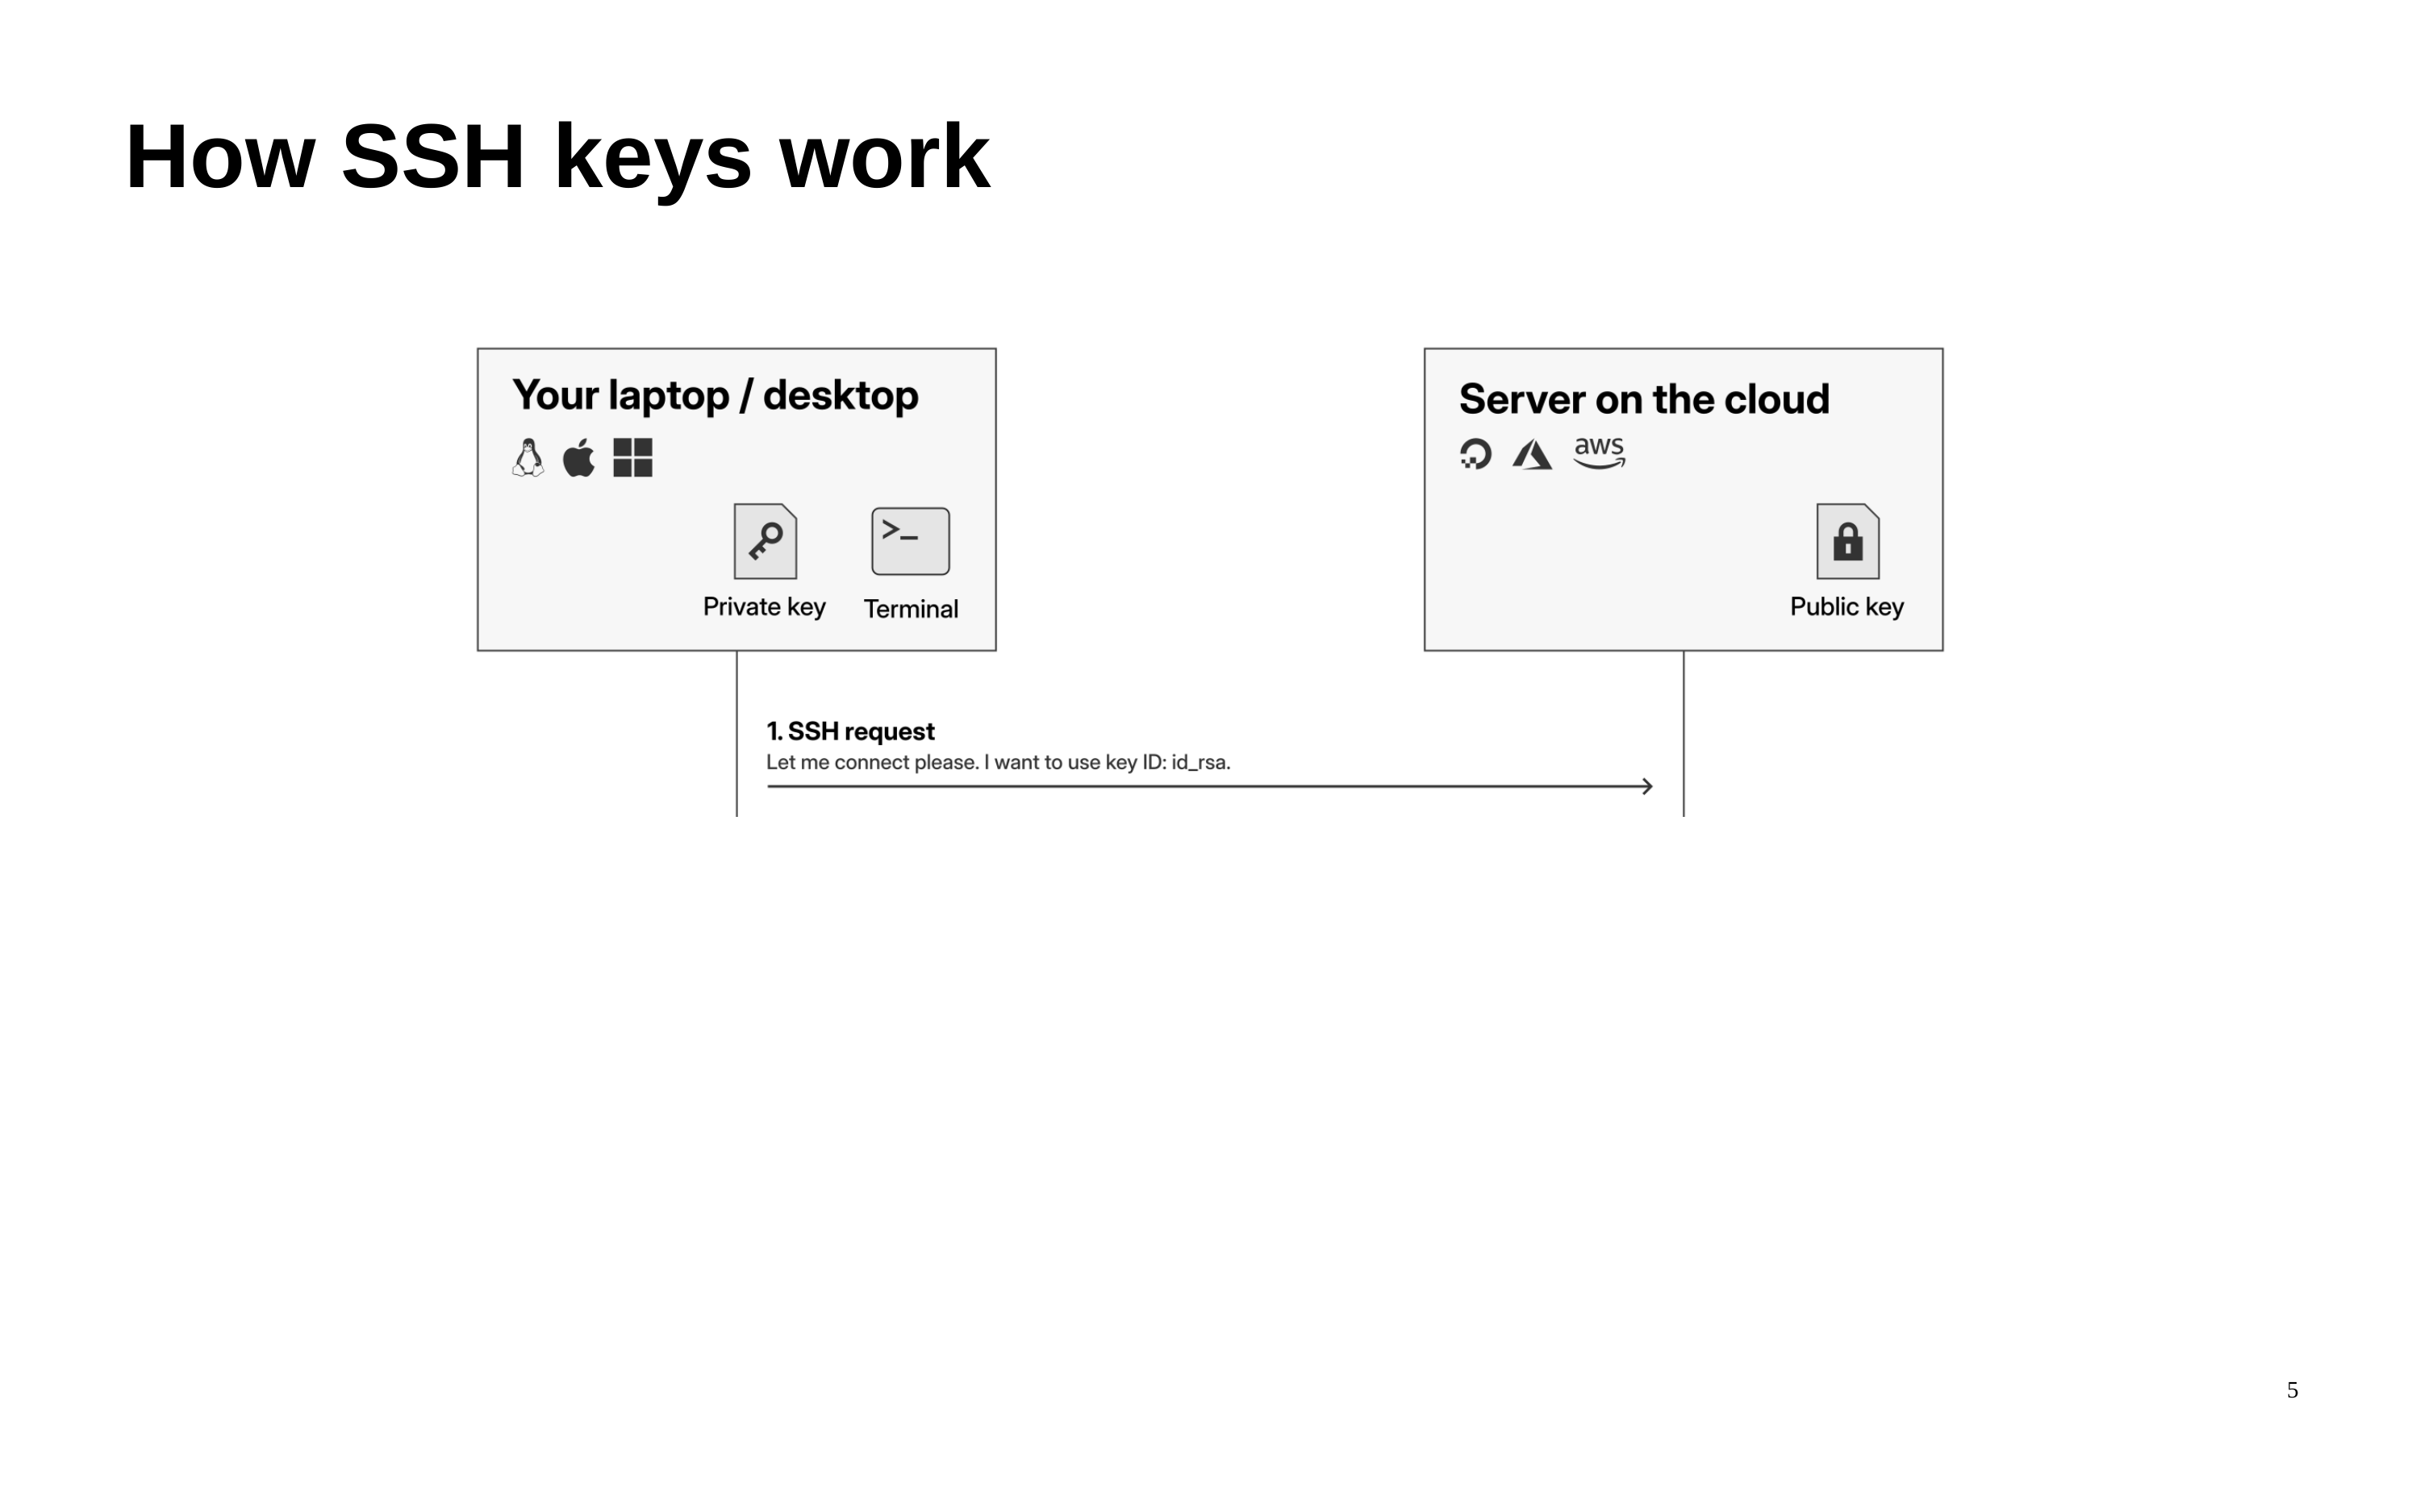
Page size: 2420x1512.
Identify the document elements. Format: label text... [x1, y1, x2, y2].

text_box How SSH keys work [112, 61, 2173, 251]
picture [432, 302, 1989, 817]
